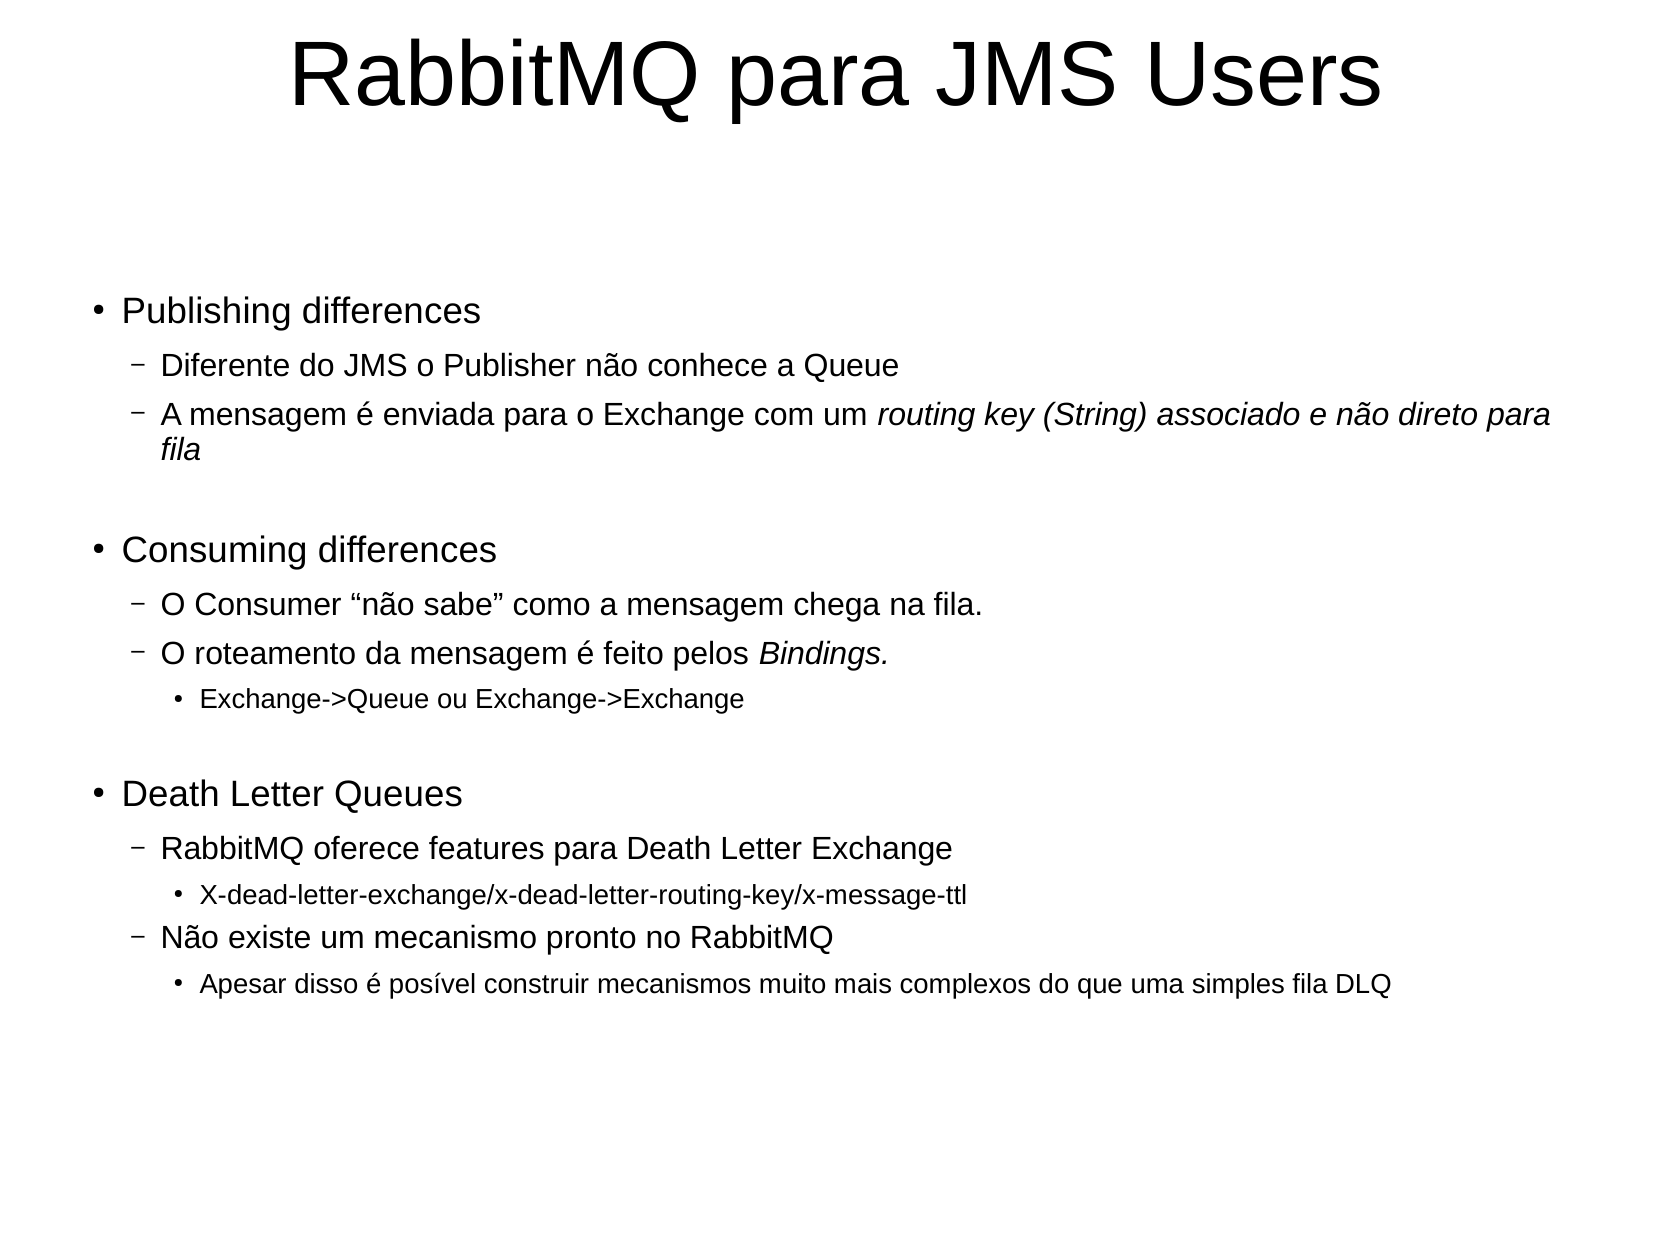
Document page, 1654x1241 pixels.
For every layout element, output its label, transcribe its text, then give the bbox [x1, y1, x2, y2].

list Publishing differences Diferente do JMS o Publisher não conhece a Queue A mensagem é enviada para o Exchange com um routing key (String) associado e não direto para fila Consuming differences O Consumer “não sabe” como a mensagem chega na fila. O roteamento da mensagem é feito pelos Bindings. Exchange->Queue ou Exchange->Exchange Death Letter Queues RabbitMQ oferece features para Death Letter Exchange X-dead-letter-exchange/x-dead-letter-routing-key/x-message-ttl Não existe um mecanismo pronto no RabbitMQ Apesar disso é posível construir mecanismos muito mais complexos do que uma simples fila DLQ [82, 290, 1571, 1010]
title RabbitMQ para JMS Users [75, 0, 1564, 178]
